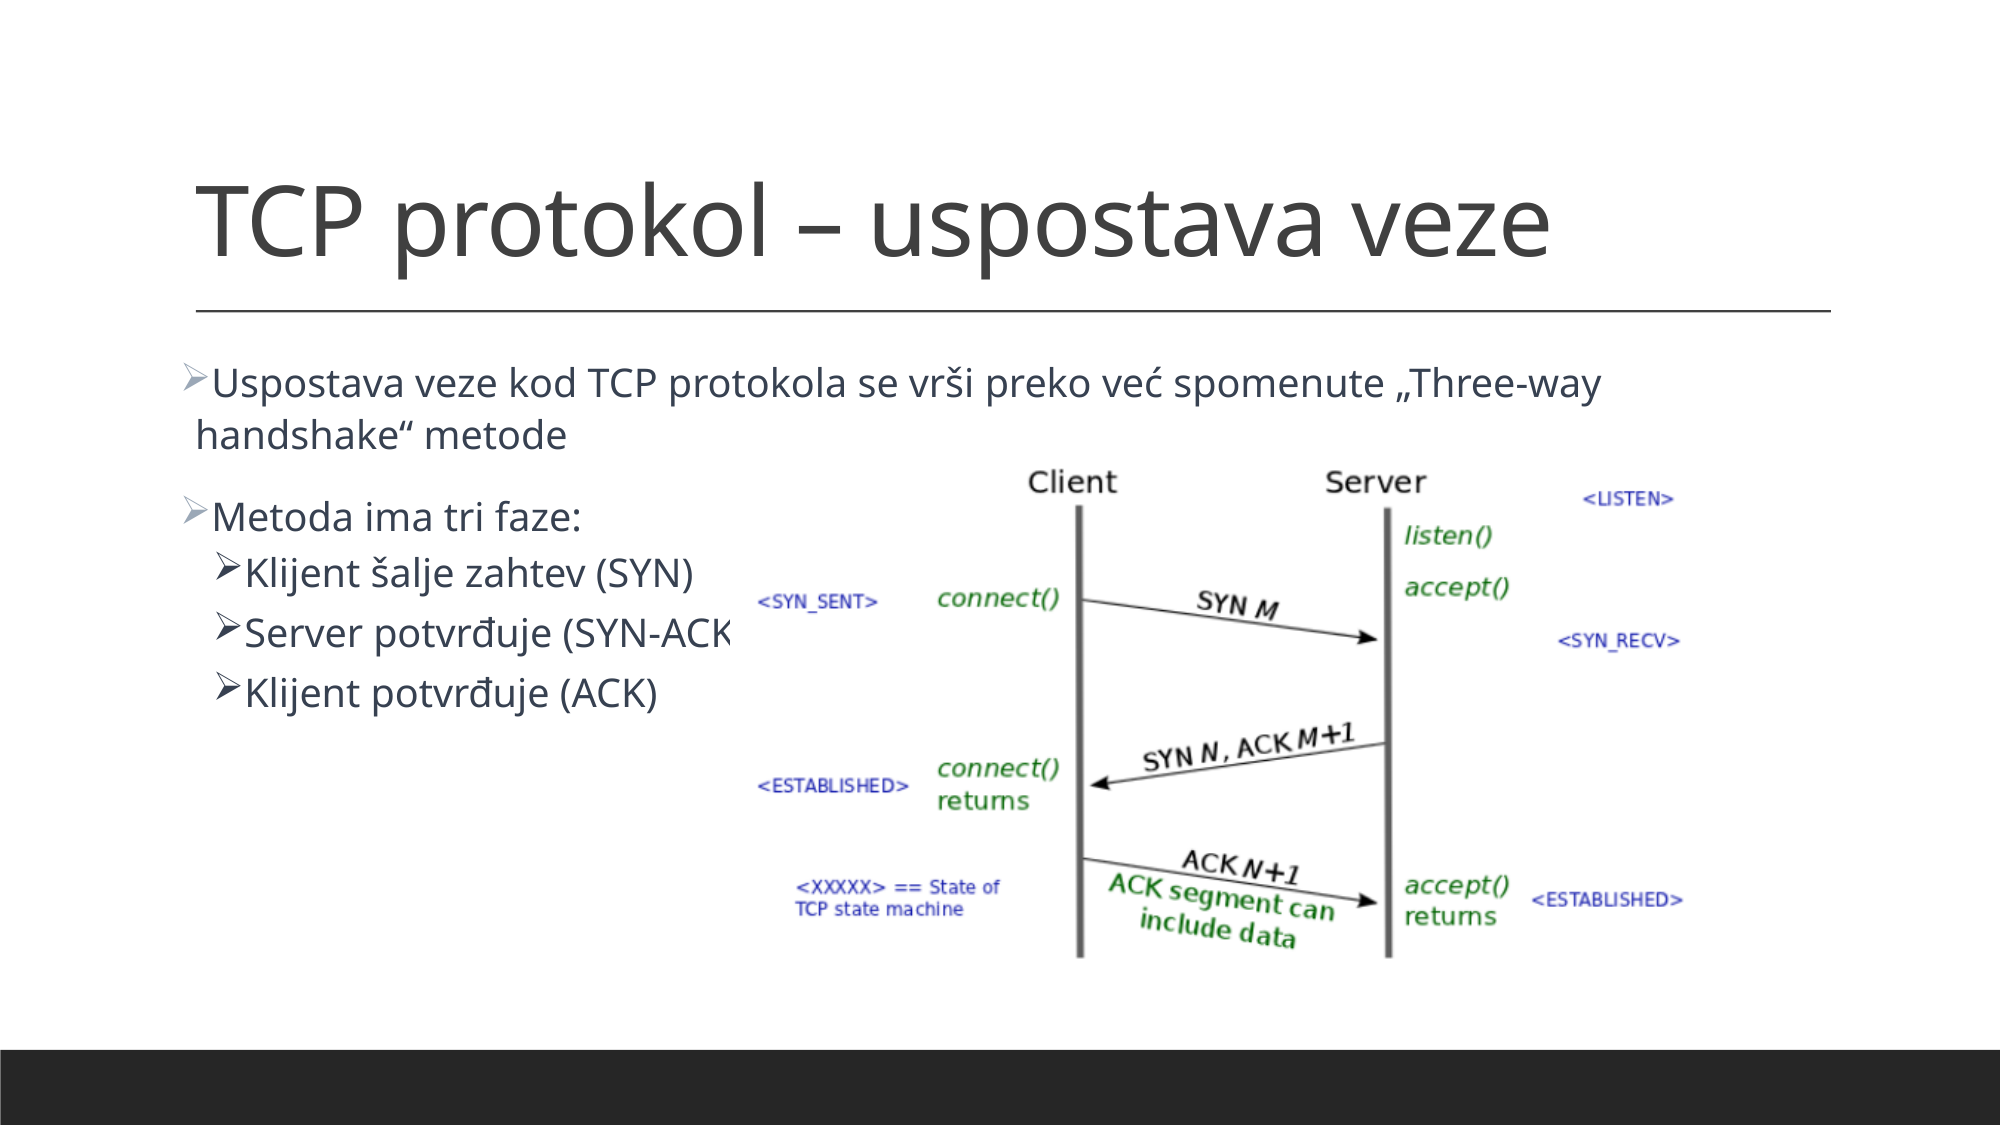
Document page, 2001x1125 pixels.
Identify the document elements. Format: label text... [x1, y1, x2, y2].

title TCP protokol – uspostava veze [180, 47, 1830, 285]
list Uspostava veze kod TCP protokola se vrši preko već spomenute „Three-way handshake“ metode Metoda ima tri faze: Klijent šalje zahtev (SYN) Server potvrđuje (SYN-ACK) Klijent potvrđuje (ACK) [180, 345, 1830, 963]
picture [730, 438, 1749, 990]
